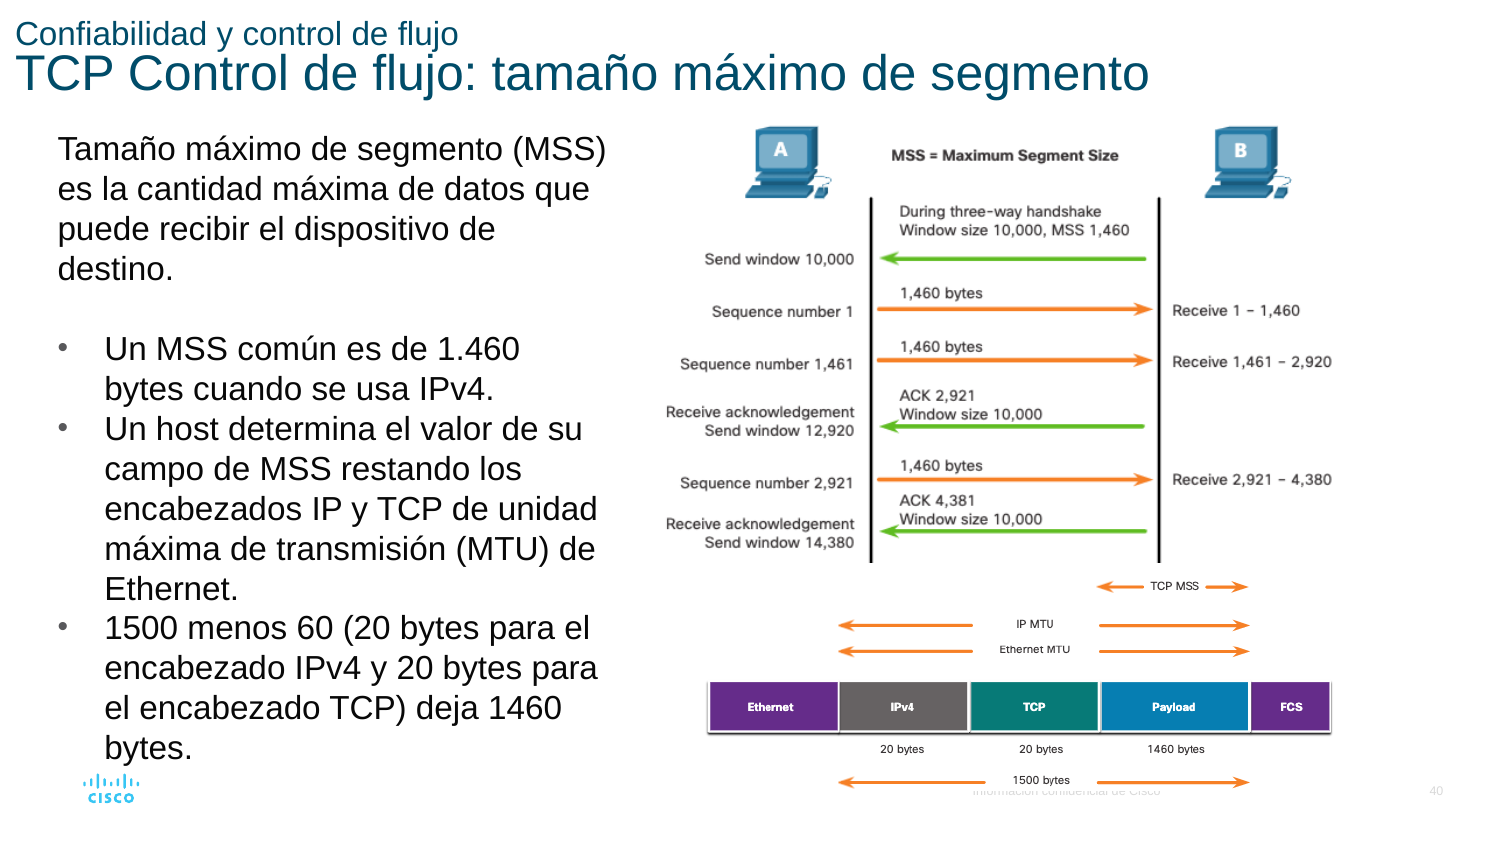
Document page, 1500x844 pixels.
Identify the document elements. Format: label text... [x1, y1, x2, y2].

picture [659, 120, 1334, 563]
picture [697, 574, 1334, 791]
title Confiabilidad y control de flujo TCP Control de flujo: tamaño máximo de segmento [0, 0, 1369, 121]
list Tamaño máximo de segmento (MSS) es la cantidad máxima de datos que puede recibir el dispositivo de destino. Un MSS común es de 1.460 bytes cuando se usa IPv4. Un host determina el valor de su campo de MSS restando los encabezados IP y TCP de unidad máxima de transmisión (MTU) de Ethernet. 1500 menos 60 (20 bytes para el encabezado IPv4 y 20 bytes para el encabezado TCP) deja 1460 bytes. [42, 120, 624, 726]
